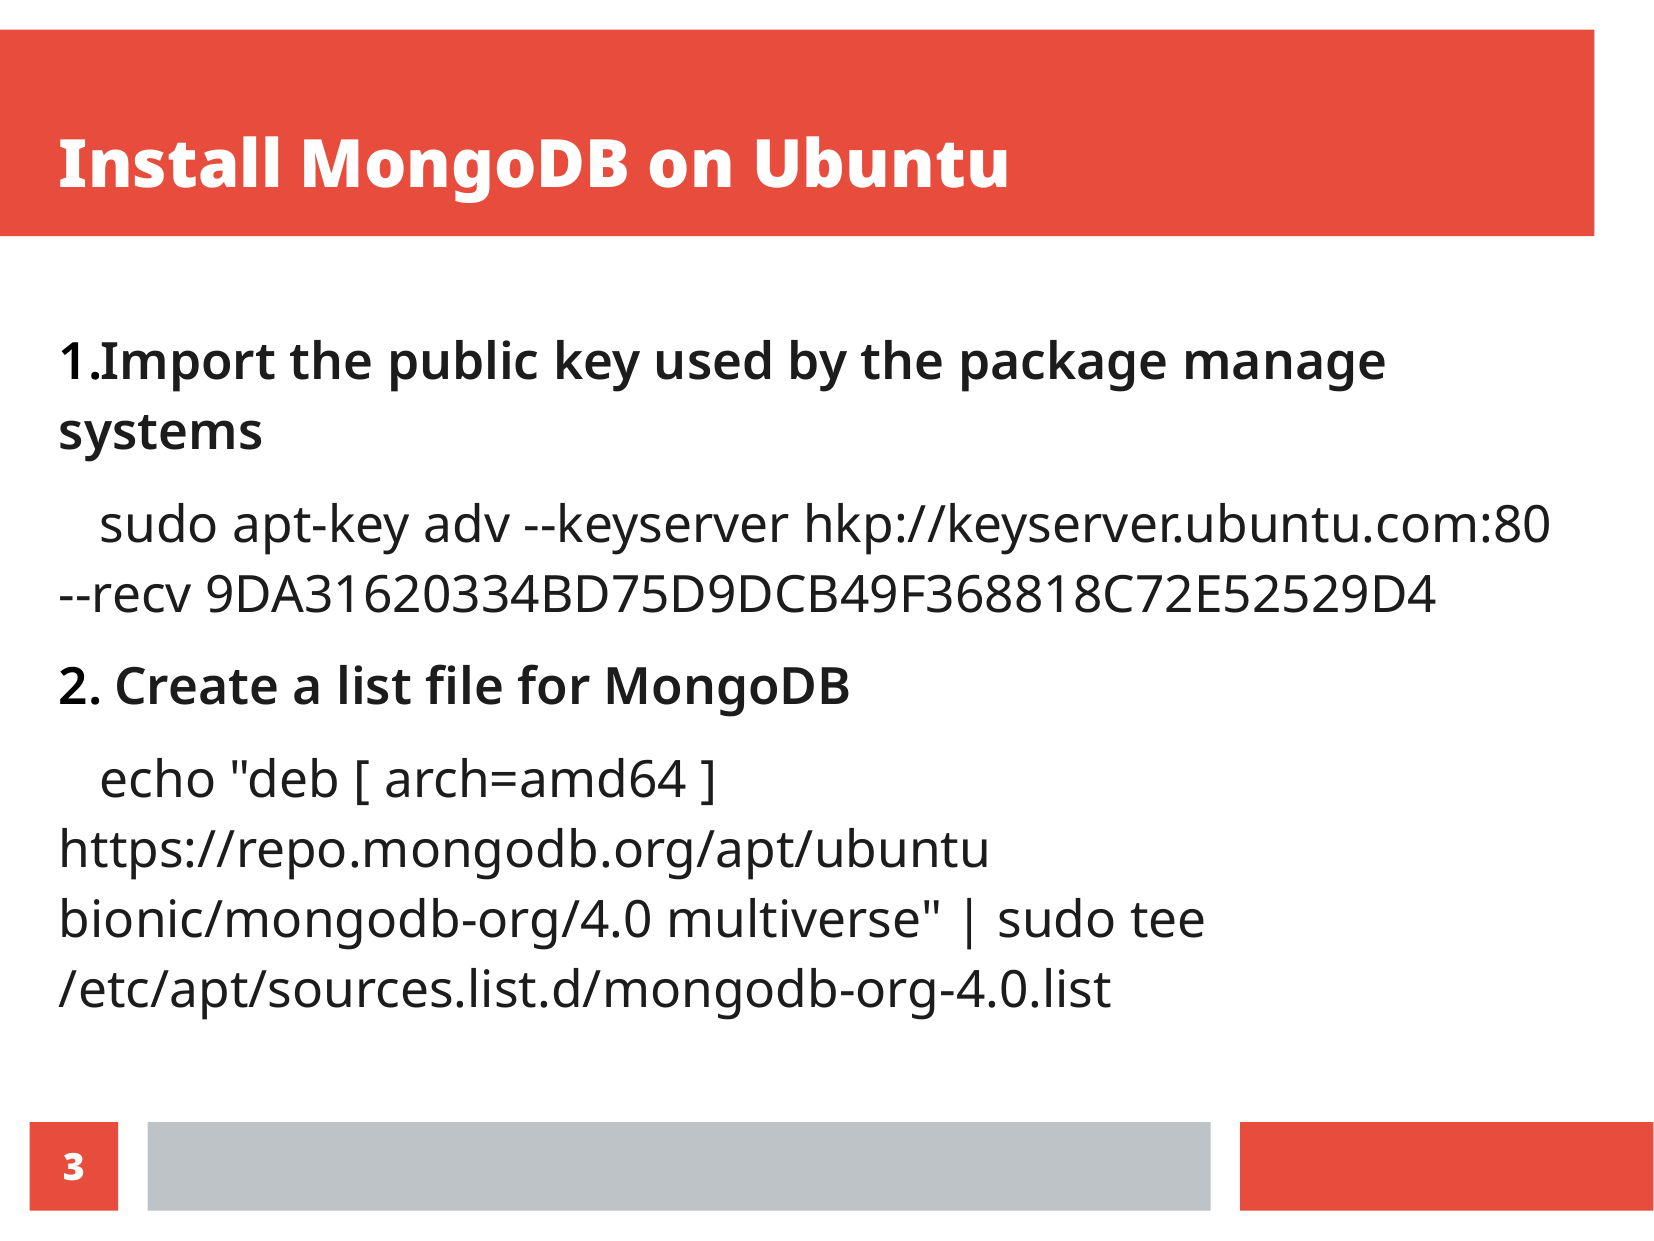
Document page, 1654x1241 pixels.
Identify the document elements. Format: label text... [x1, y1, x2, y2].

title Install MongoDB on Ubuntu [59, 59, 1595, 207]
list Import the public key used by the package manage systems sudo apt-key adv --keyserver hkp://keyserver.ubuntu.com:80 --recv 9DA31620334BD75D9DCB49F368818C72E52529D4 Create a list file for MongoDB echo "deb [ arch=amd64 ] https://repo.mongodb.org/apt/ubuntu bionic/mongodb-org/4.0 multiverse" | sudo tee /etc/apt/sources.list.d/mongodb-org-4.0.list [59, 324, 1565, 1093]
